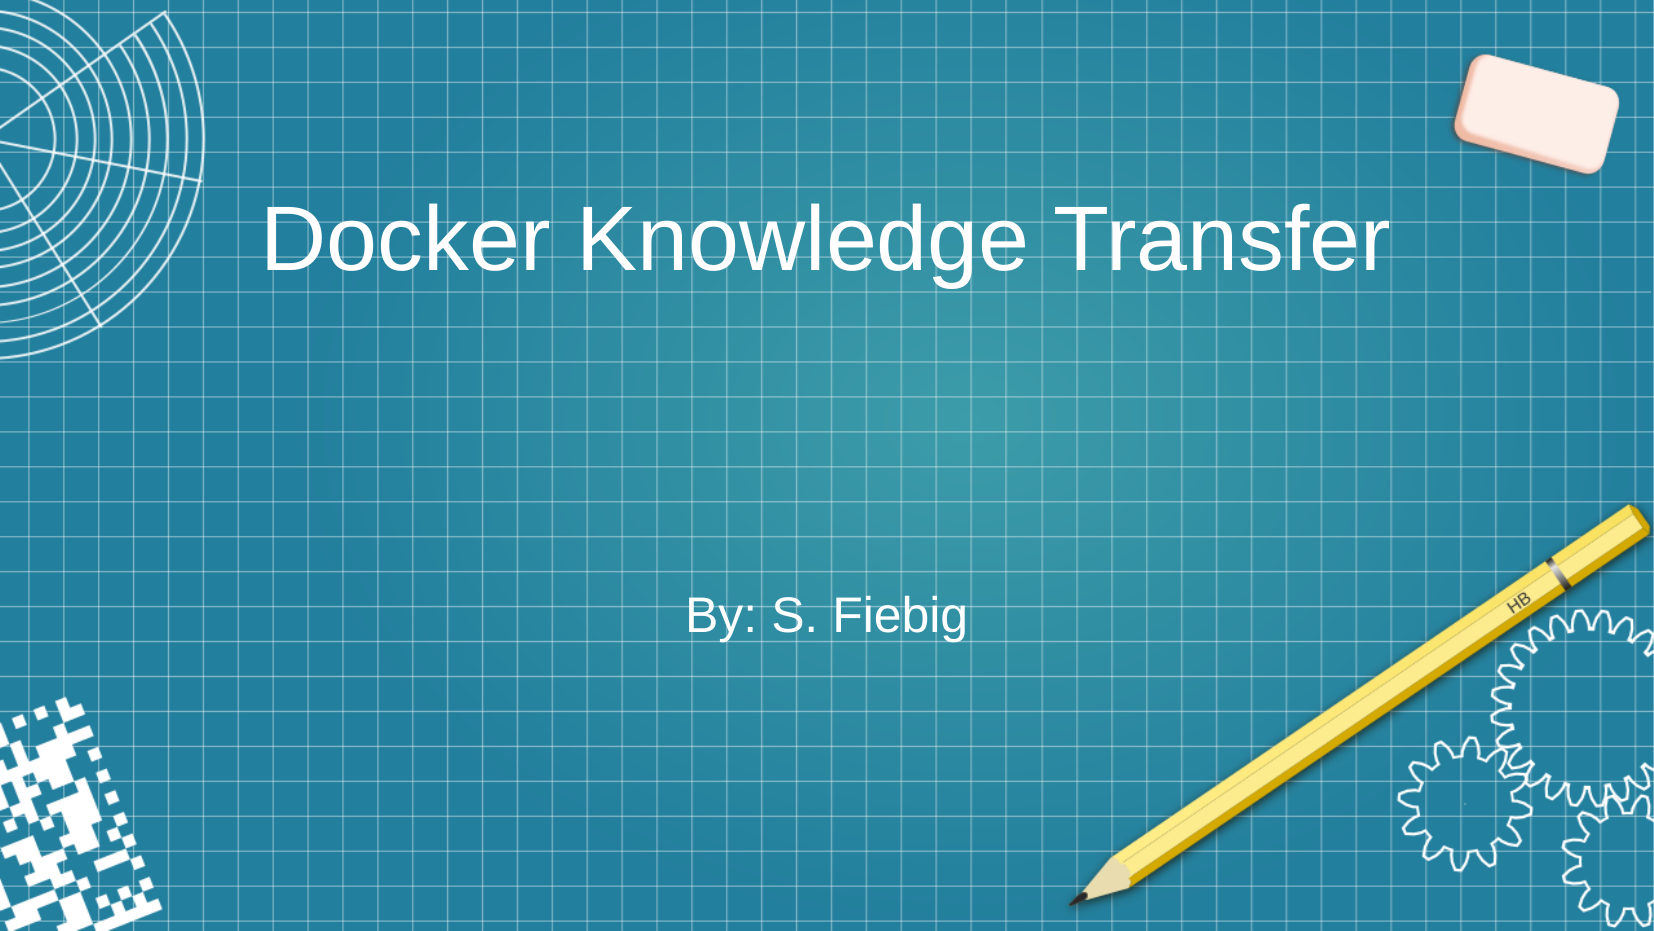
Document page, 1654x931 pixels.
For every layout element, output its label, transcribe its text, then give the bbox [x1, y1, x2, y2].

picture [0, 0, 1654, 931]
title Docker Knowledge Transfer [82, 132, 1571, 346]
subtitle By: S. Fiebig [82, 389, 1571, 842]
